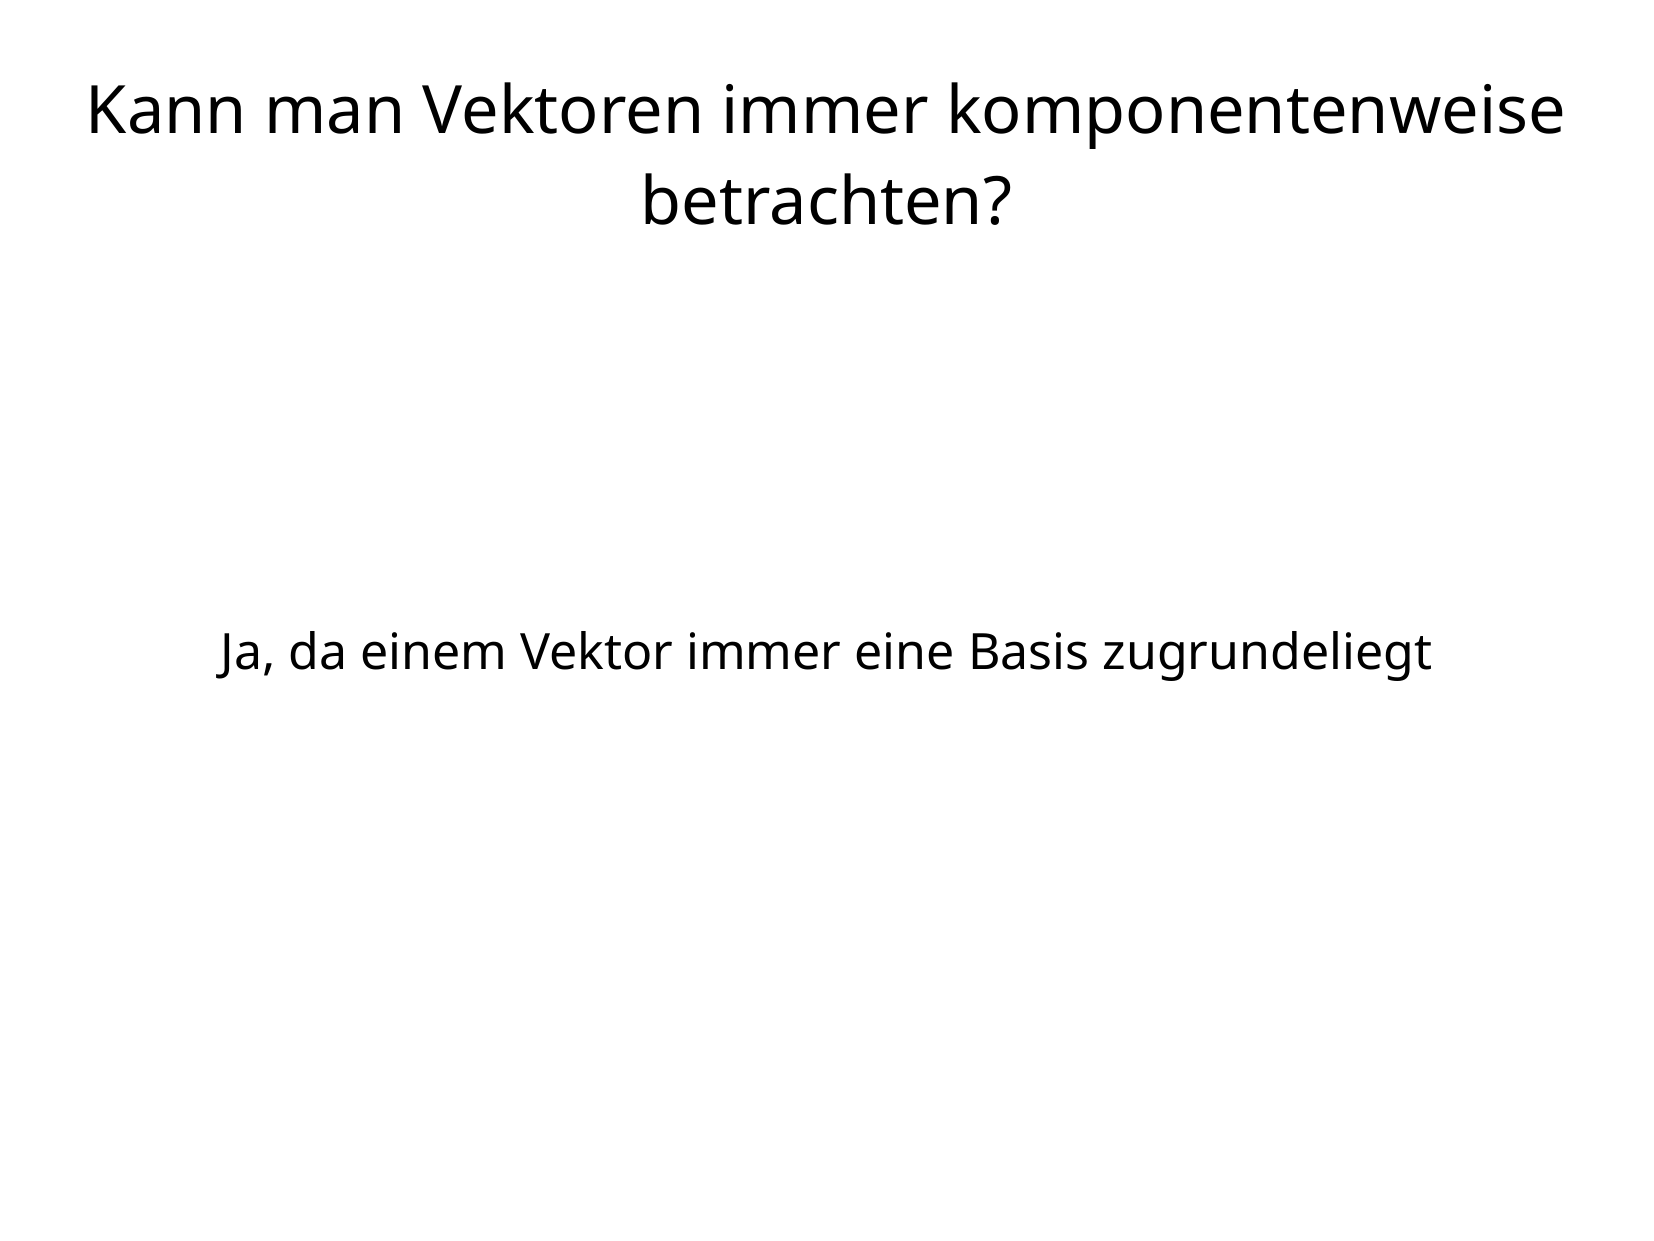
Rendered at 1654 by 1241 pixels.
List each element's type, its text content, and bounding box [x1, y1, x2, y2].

title Kann man Vektoren immer komponentenweise betrachten? [82, 49, 1571, 257]
subtitle Ja, da einem Vektor immer eine Basis zugrundeliegt [82, 290, 1571, 1010]
